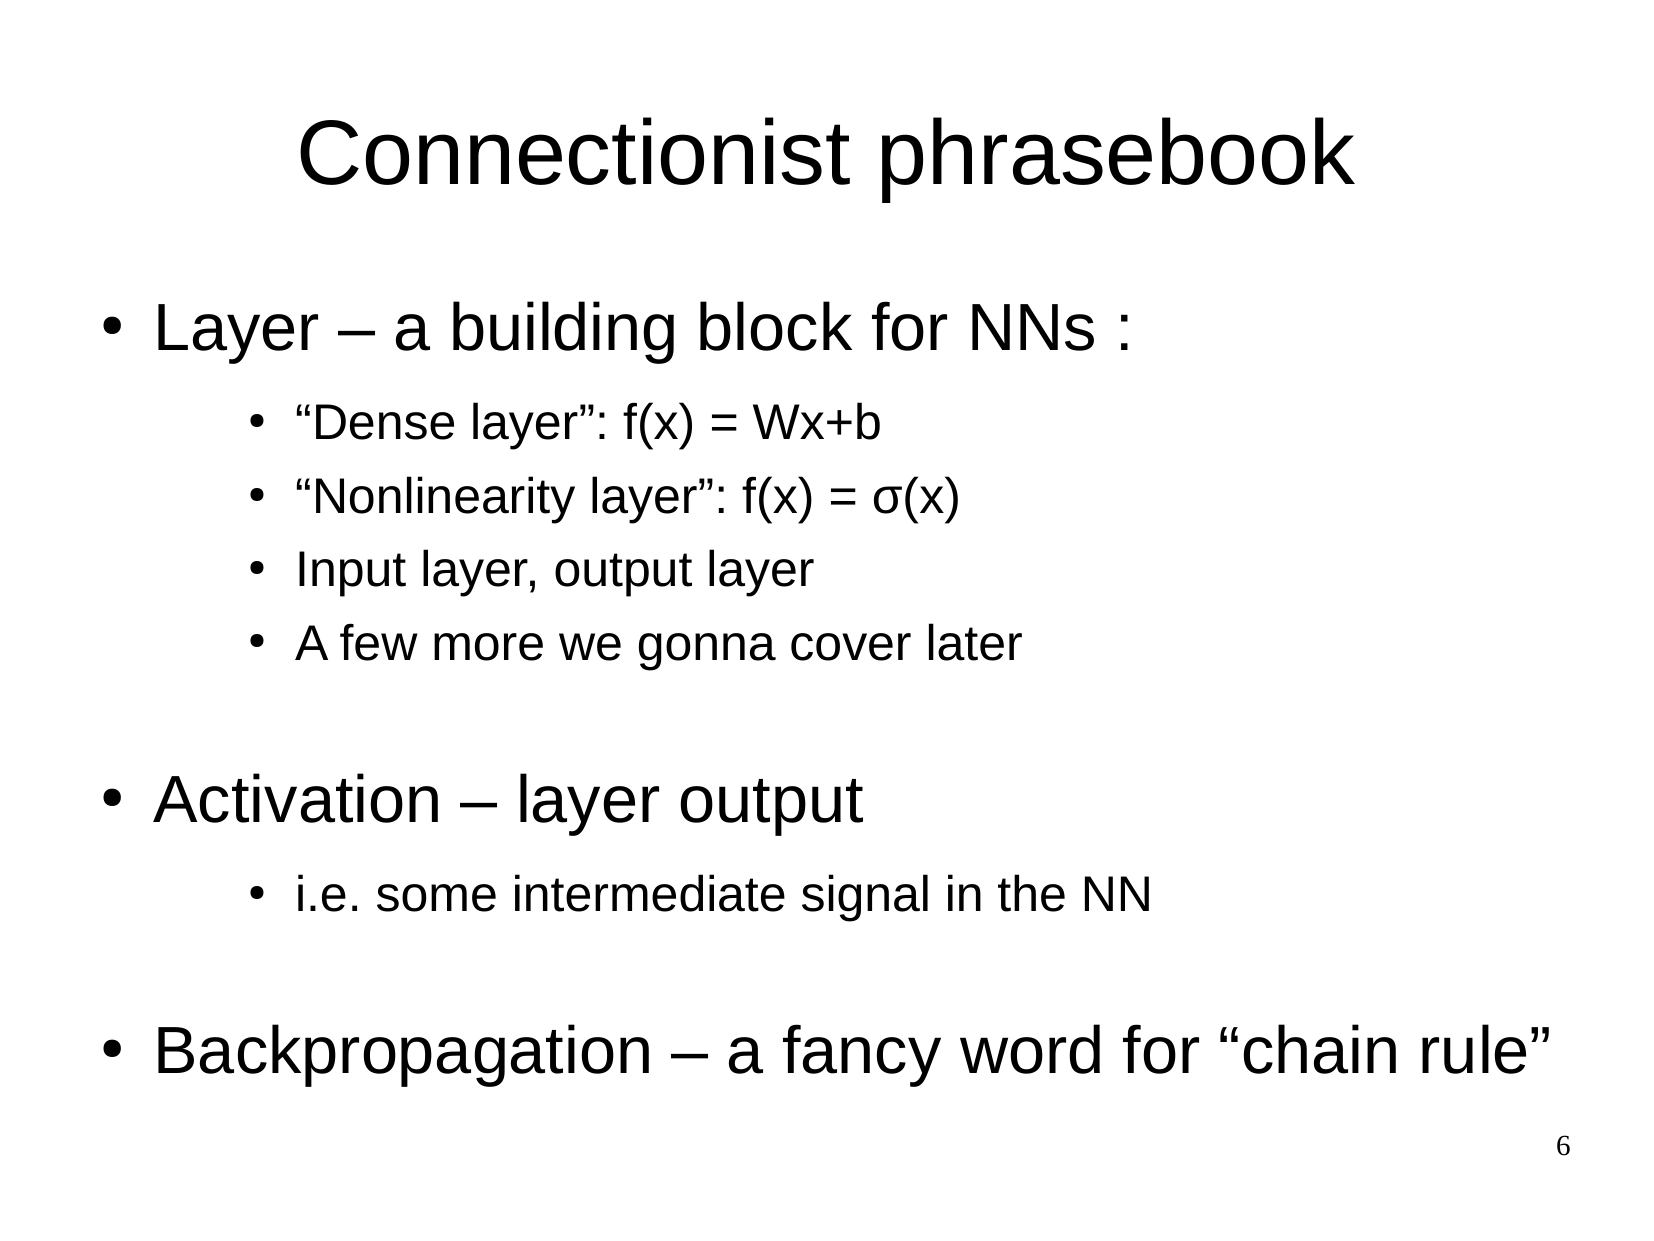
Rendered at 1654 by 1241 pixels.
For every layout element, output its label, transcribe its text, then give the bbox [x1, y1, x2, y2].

list Layer – a building block for NNs : “Dense layer”: f(x) = Wx+b “Nonlinearity layer”: f(x) = σ(x) Input layer, output layer A few more we gonna cover later Activation – layer output i.e. some intermediate signal in the NN Backpropagation – a fancy word for “chain rule” [82, 290, 1571, 1096]
title Connectionist phrasebook [82, 49, 1571, 257]
